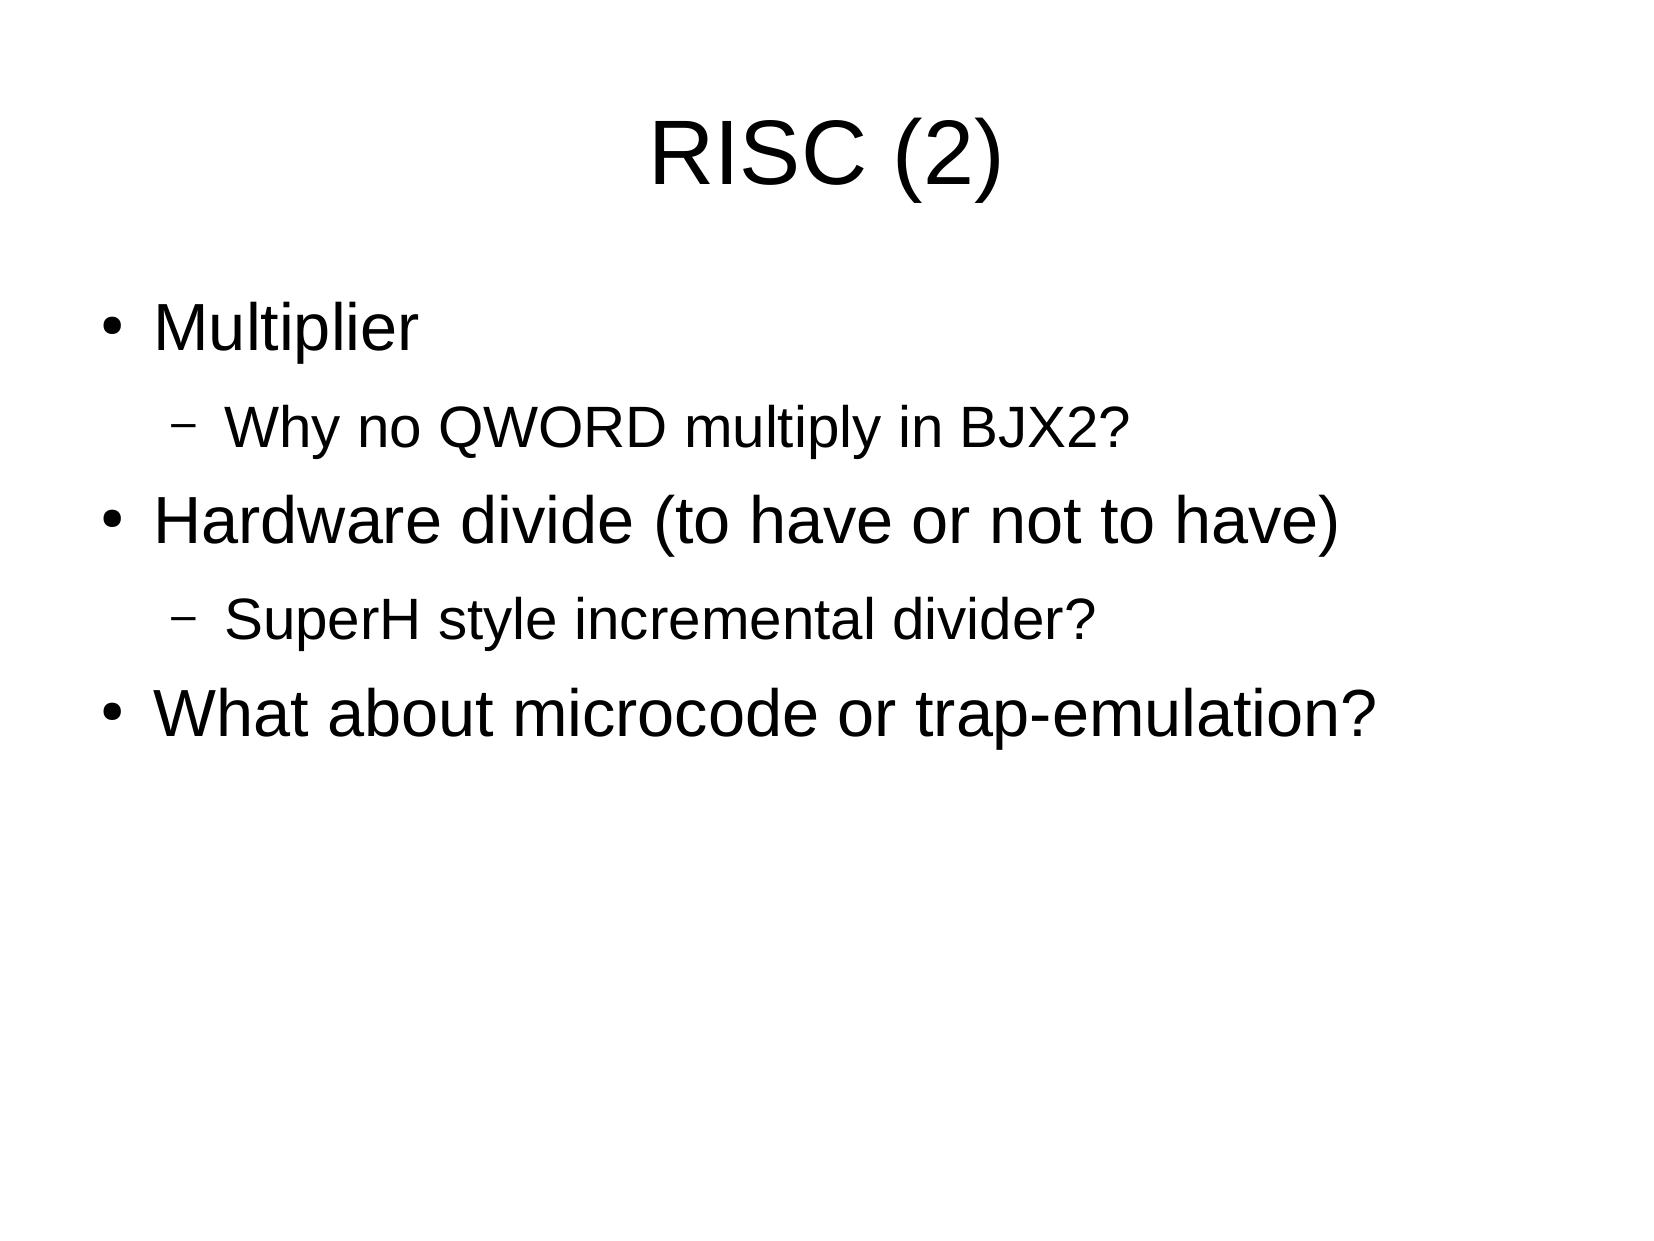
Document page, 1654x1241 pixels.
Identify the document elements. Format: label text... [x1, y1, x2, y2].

list Multiplier Why no QWORD multiply in BJX2? Hardware divide (to have or not to have) SuperH style incremental divider? What about microcode or trap-emulation? [82, 290, 1571, 1109]
title RISC (2) [82, 49, 1571, 257]
